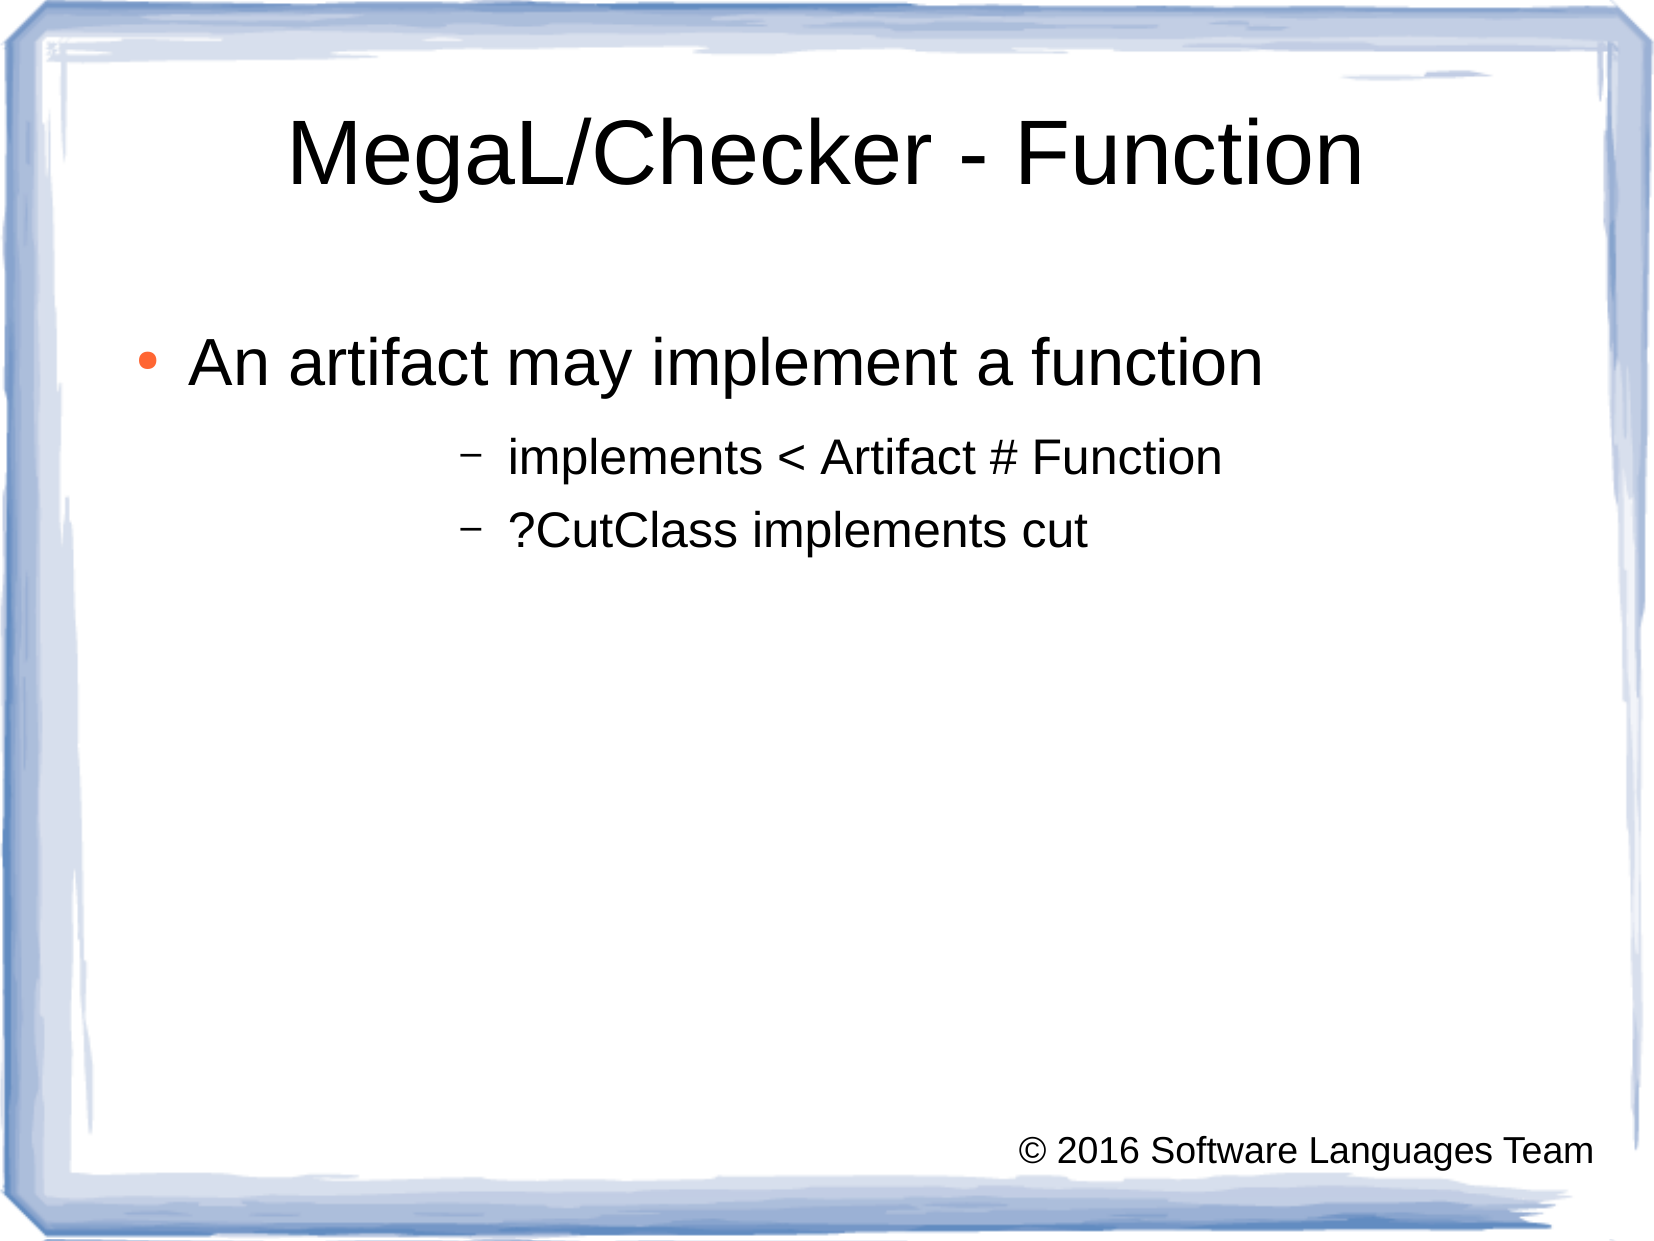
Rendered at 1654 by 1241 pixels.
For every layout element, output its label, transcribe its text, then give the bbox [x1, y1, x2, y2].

list An artifact may implement a function implements < Artifact # Function ?CutClass implements cut [118, 324, 1571, 1004]
title MegaL/Checker - Function [82, 49, 1571, 257]
picture [0, 0, 1654, 1241]
text_box © 2016 Software Languages Team [1003, 1122, 1625, 1182]
